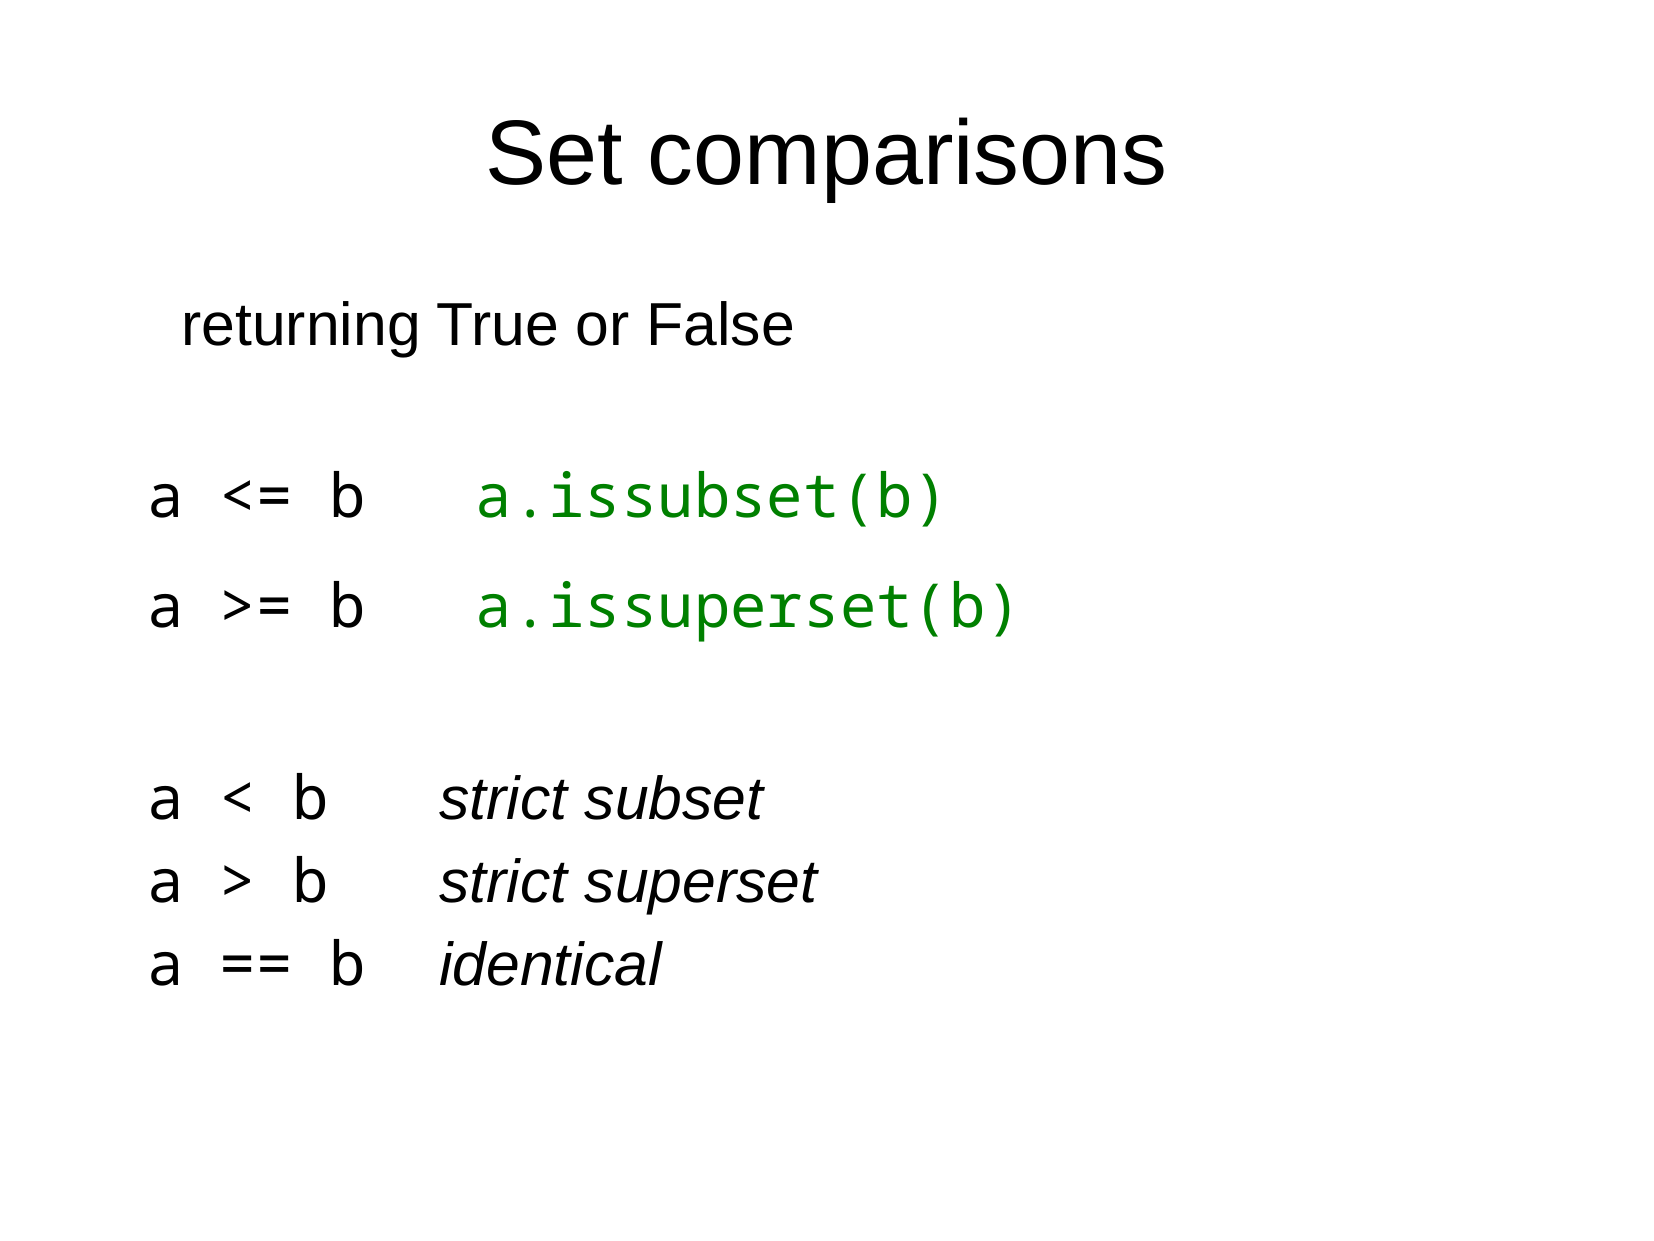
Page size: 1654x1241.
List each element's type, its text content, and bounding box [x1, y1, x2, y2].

list returning True or False a <= b a.issubset(b) a >= b a.issuperset(b) a < b strict subset a > b strict superset a == b identical [82, 290, 1571, 1010]
title Set comparisons [82, 49, 1571, 257]
